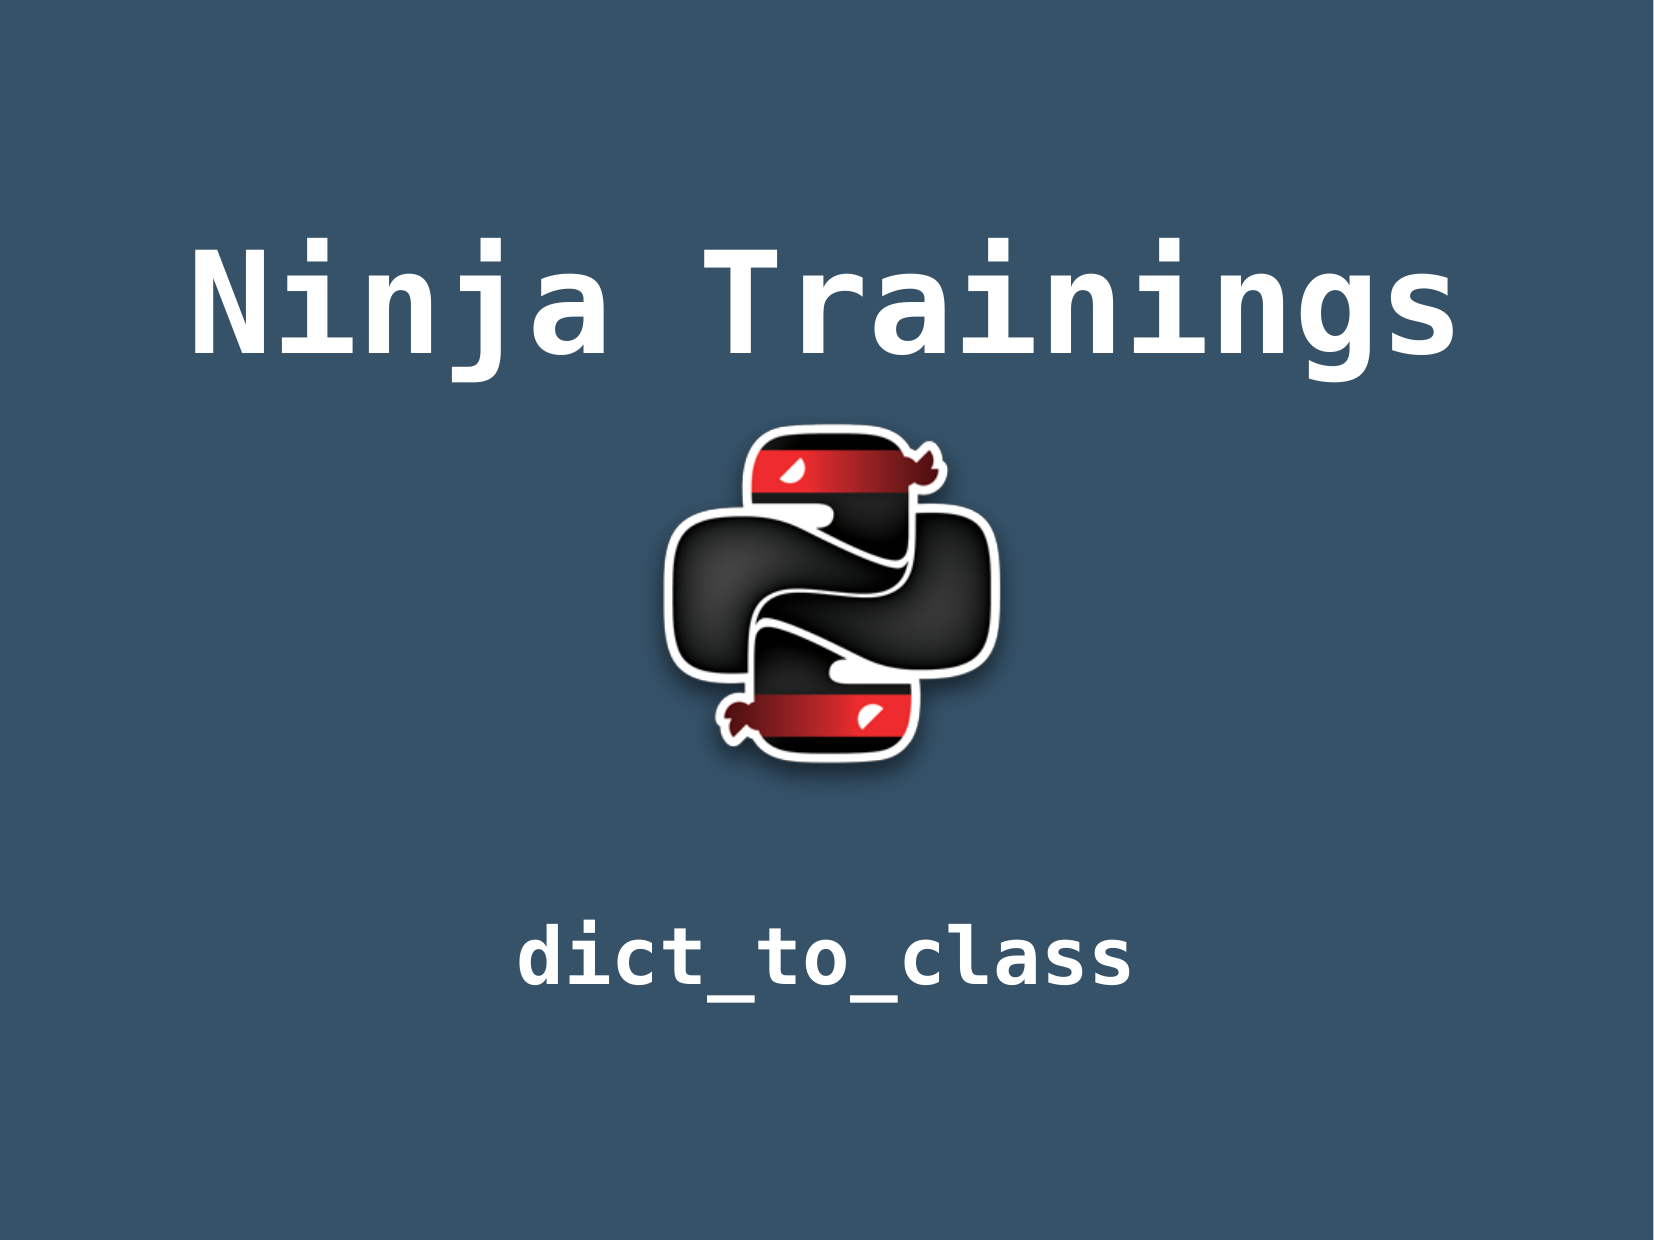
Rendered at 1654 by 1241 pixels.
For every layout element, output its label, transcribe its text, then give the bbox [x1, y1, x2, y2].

subtitle Ninja Trainings dict_to_class [82, 9, 1571, 1216]
picture [632, 405, 1032, 806]
